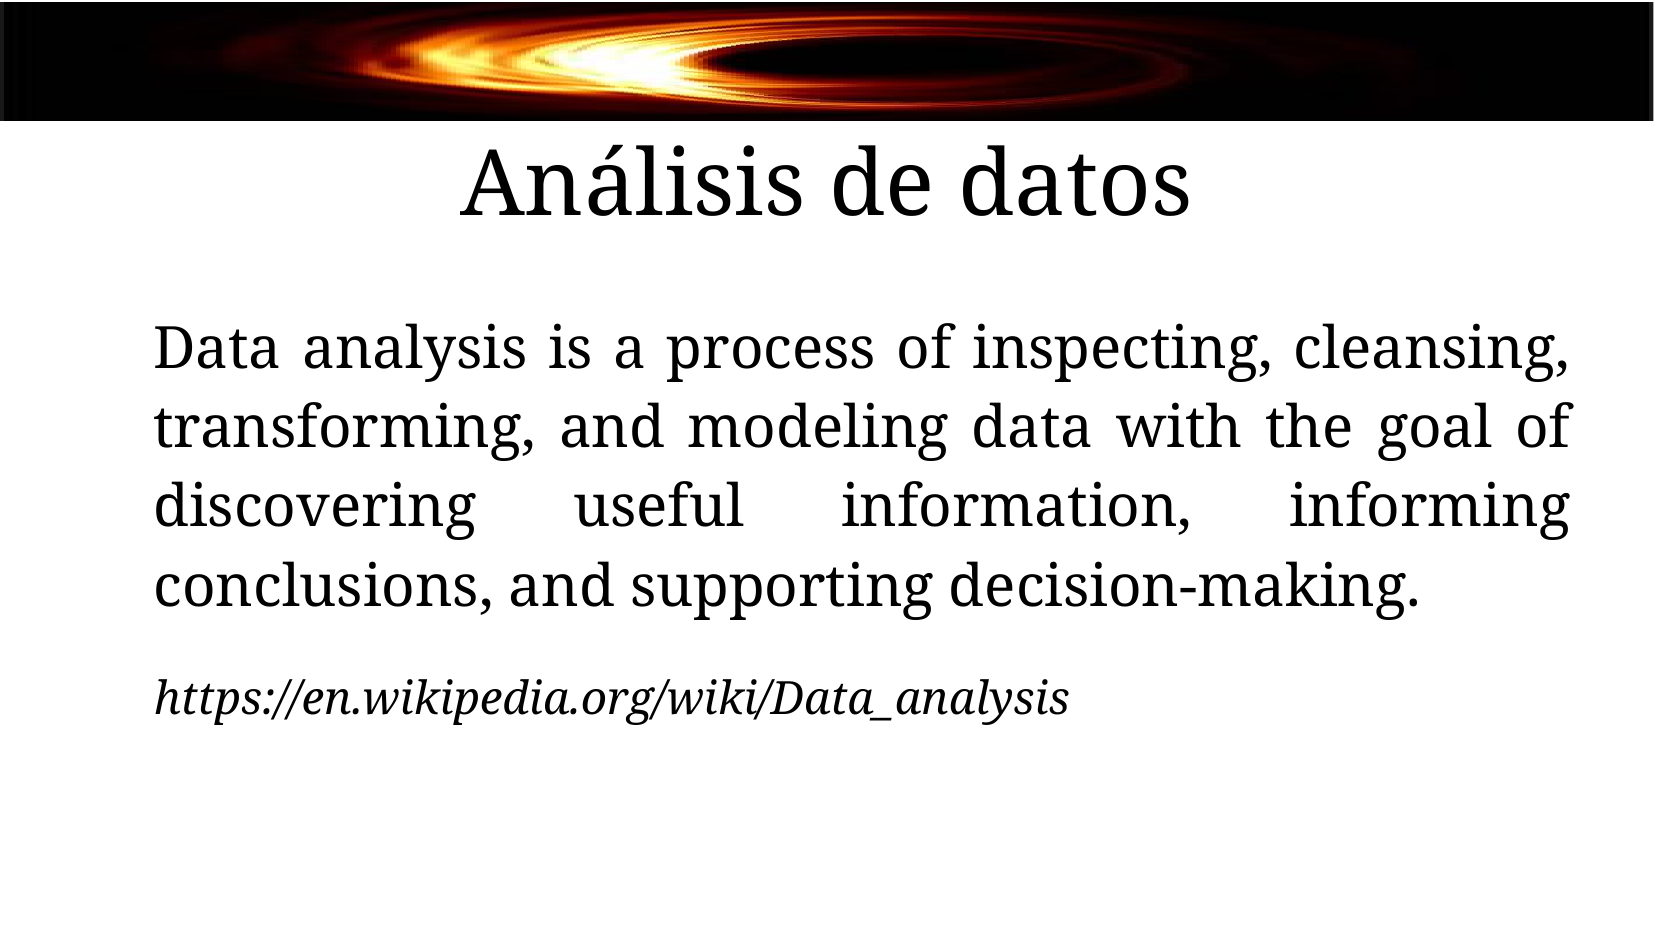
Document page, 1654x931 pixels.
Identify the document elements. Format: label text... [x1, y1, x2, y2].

title Análisis de datos [82, 121, 1571, 258]
list Data analysis is a process of inspecting, cleansing, transforming, and modeling data with the goal of discovering useful information, informing conclusions, and supporting decision-making. https://en.wikipedia.org/wiki/Data_analysis [82, 306, 1571, 846]
picture [0, 2, 1654, 121]
